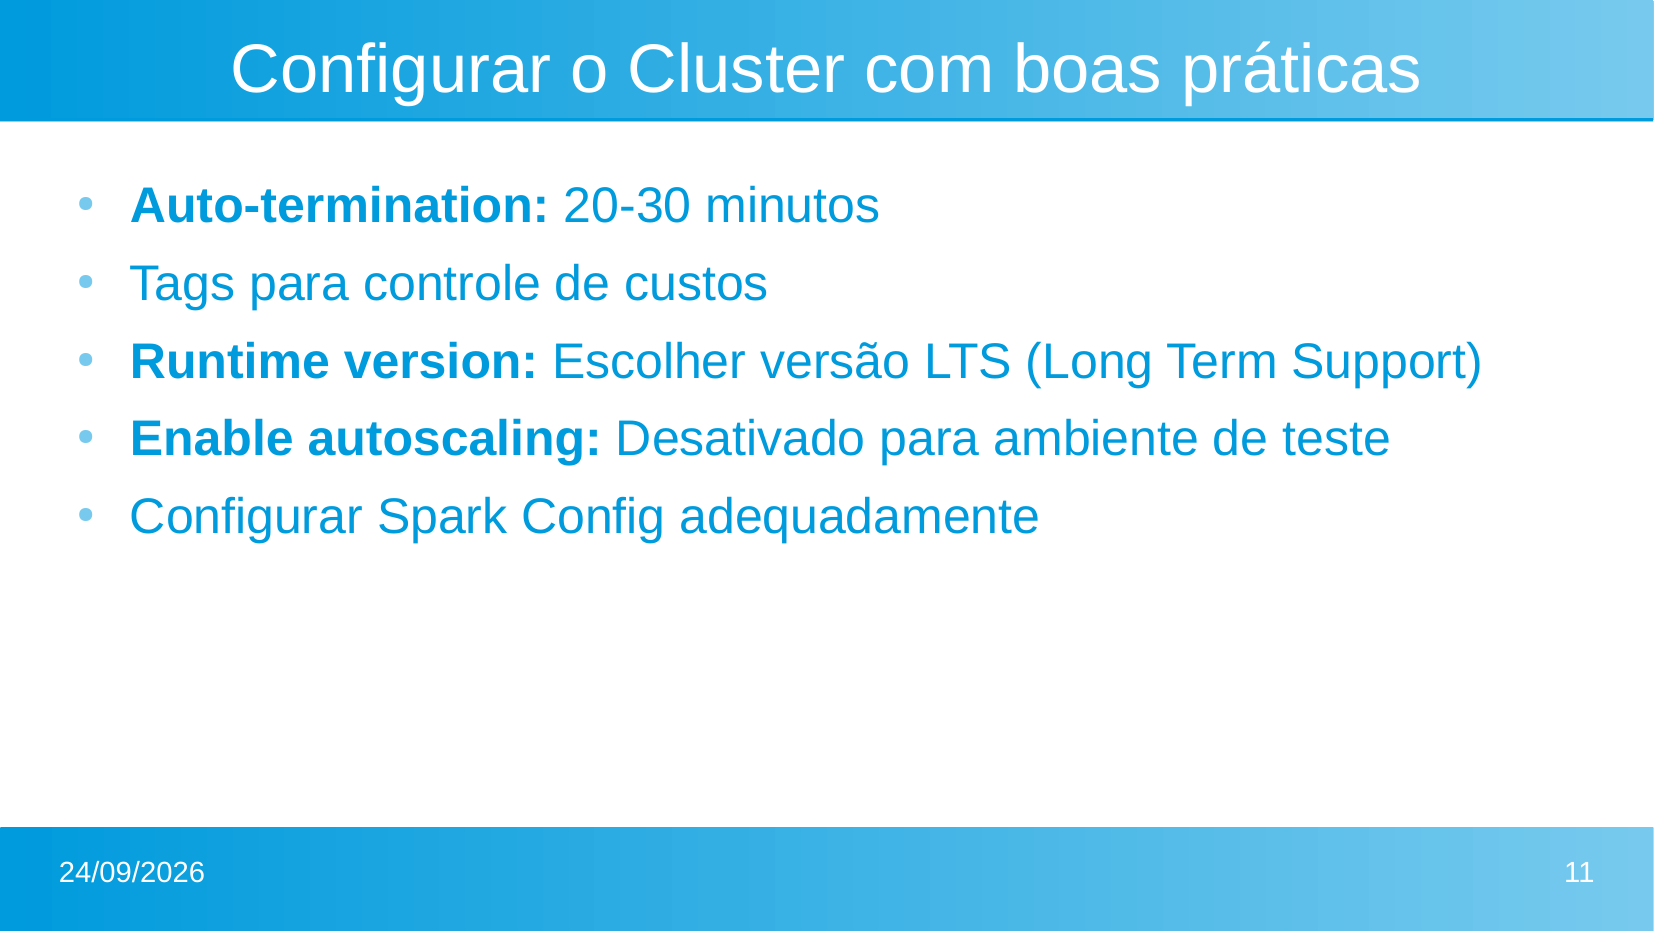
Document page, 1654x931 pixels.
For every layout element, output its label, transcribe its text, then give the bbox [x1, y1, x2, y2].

title Configurar o Cluster com boas práticas [59, 29, 1595, 108]
list Auto-termination: 20-30 minutos Tags para controle de custos Runtime version: Escolher versão LTS (Long Term Support) Enable autoscaling: Desativado para ambiente de teste Configurar Spark Config adequadamente [59, 177, 1595, 768]
